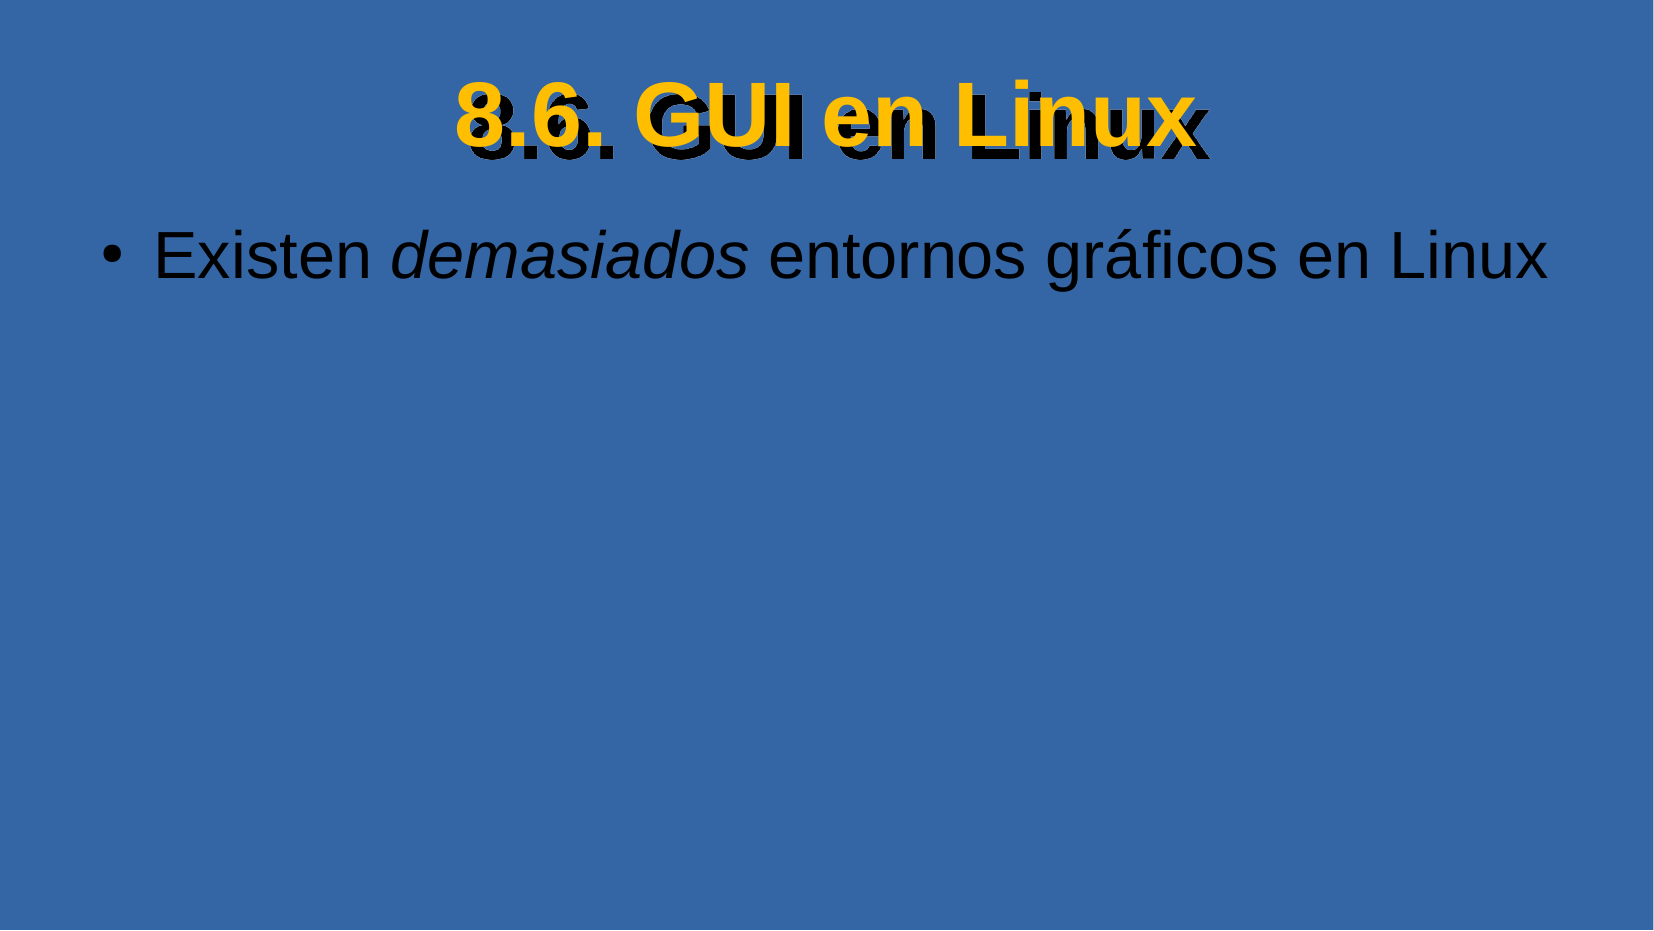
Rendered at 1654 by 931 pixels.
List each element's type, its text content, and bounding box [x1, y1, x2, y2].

list Existen demasiados entornos gráficos en Linux [82, 217, 1571, 325]
title 8.6. GUI en Linux [82, 37, 1571, 193]
